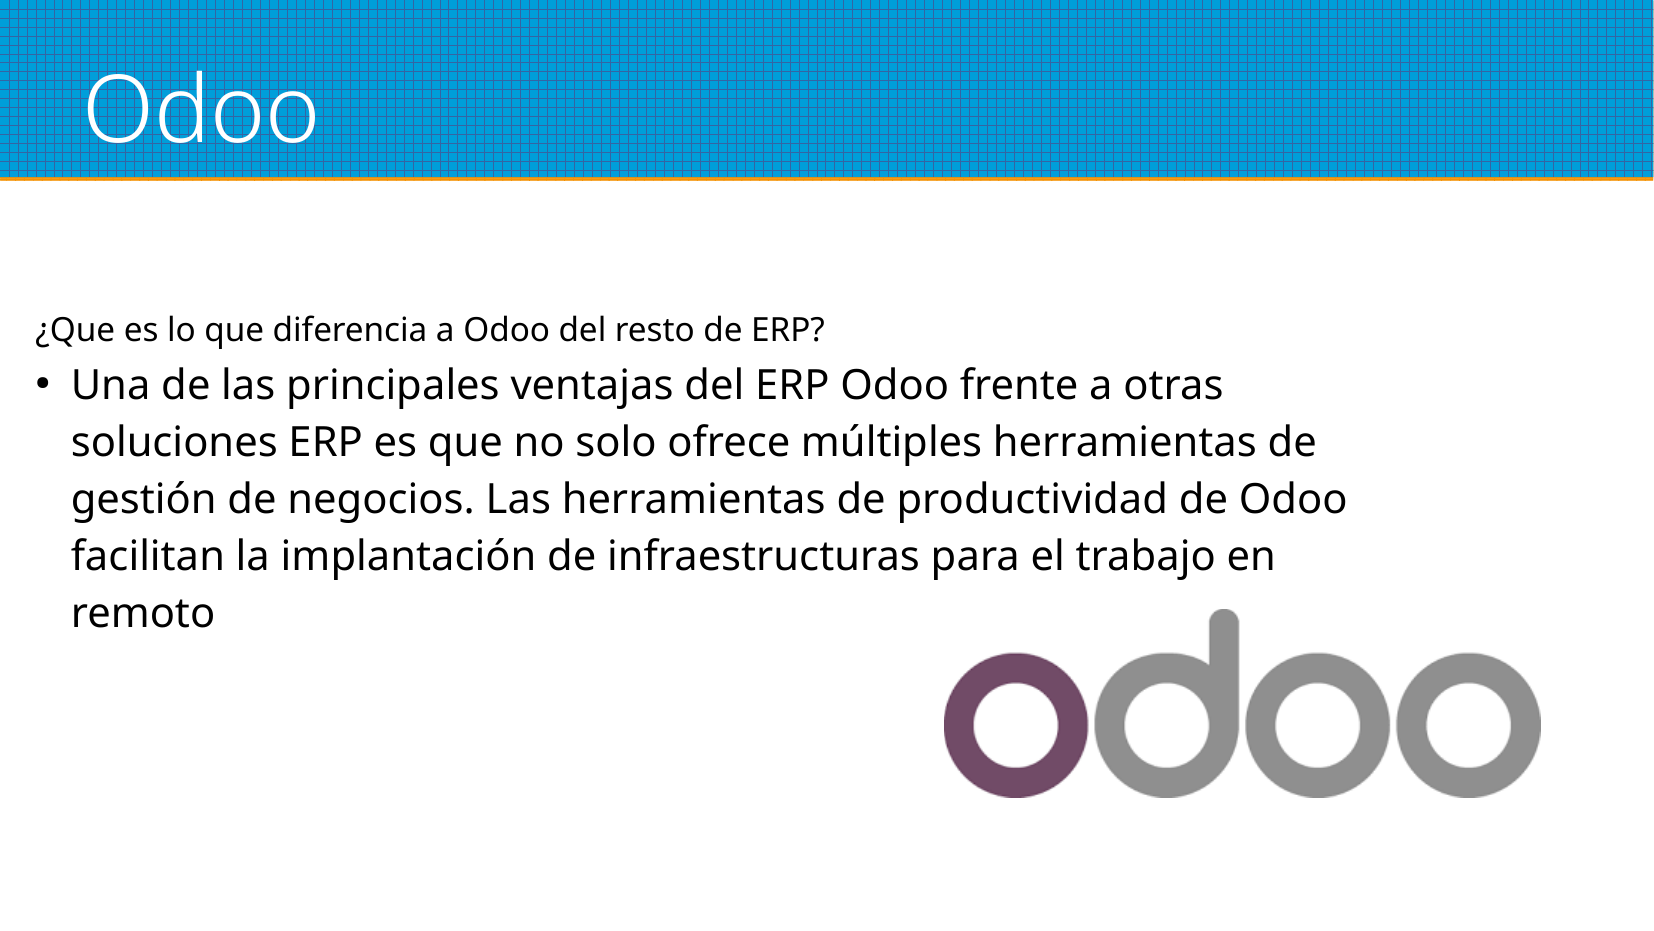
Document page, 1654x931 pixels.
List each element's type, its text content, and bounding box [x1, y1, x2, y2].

text_box ¿Que es lo que diferencia a Odoo del resto de ERP? [29, 236, 1418, 421]
picture [944, 609, 1541, 798]
title Odoo [82, 14, 1571, 171]
text_box Una de las principales ventajas del ERP Odoo frente a otras soluciones ERP es que no solo ofrece múltiples herramientas de gestión de negocios. Las herramientas de productividad de Odoo facilitan la implantación de infraestructuras para el trabajo en remoto [29, 434, 1388, 562]
